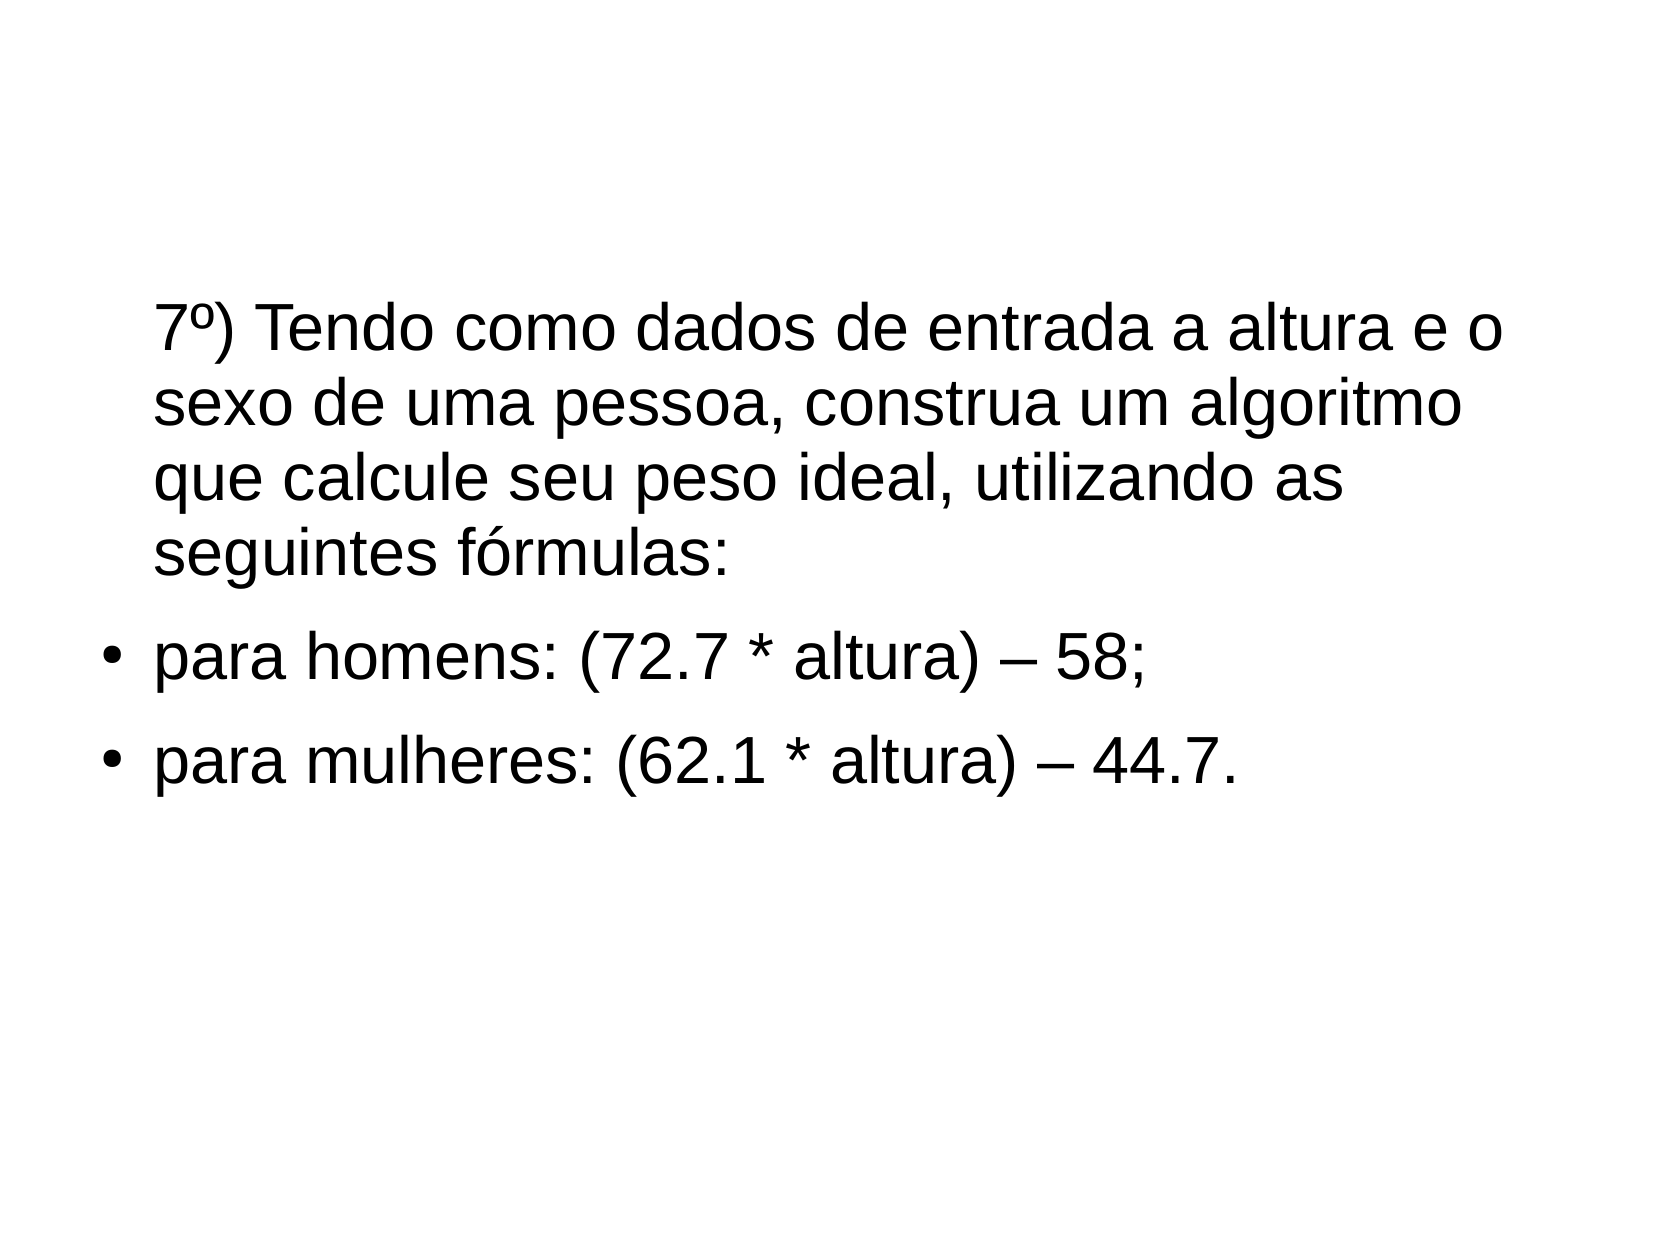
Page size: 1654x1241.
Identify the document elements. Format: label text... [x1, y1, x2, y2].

list 7º) Tendo como dados de entrada a altura e o sexo de uma pessoa, construa um algoritmo que calcule seu peso ideal, utilizando as seguintes fórmulas: para homens: (72.7 * altura) – 58; para mulheres: (62.1 * altura) – 44.7. [82, 290, 1571, 1109]
